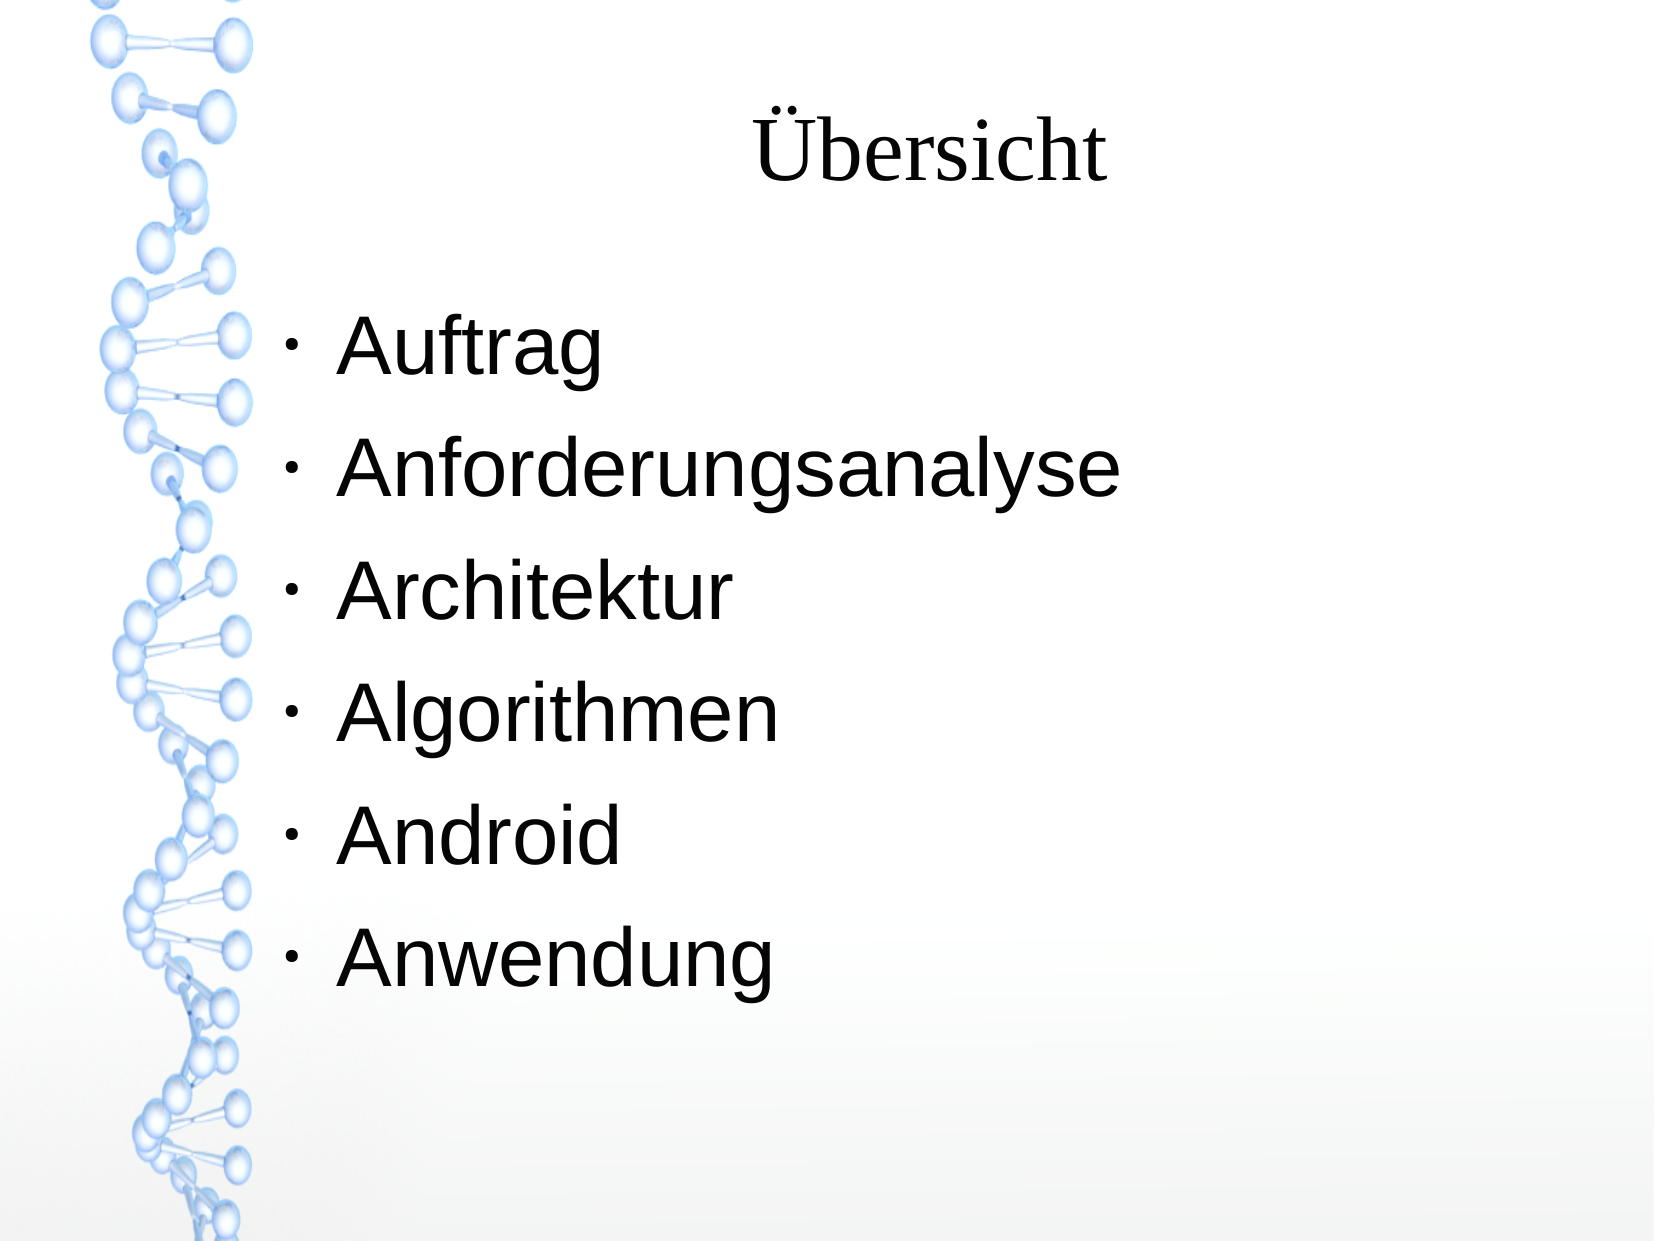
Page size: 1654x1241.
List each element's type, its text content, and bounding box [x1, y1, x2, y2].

picture [0, 0, 1654, 1241]
list Auftrag Anforderungsanalyse Architektur Algorithmen Android Anwendung [265, 299, 1595, 1019]
title Übersicht [265, 47, 1595, 252]
